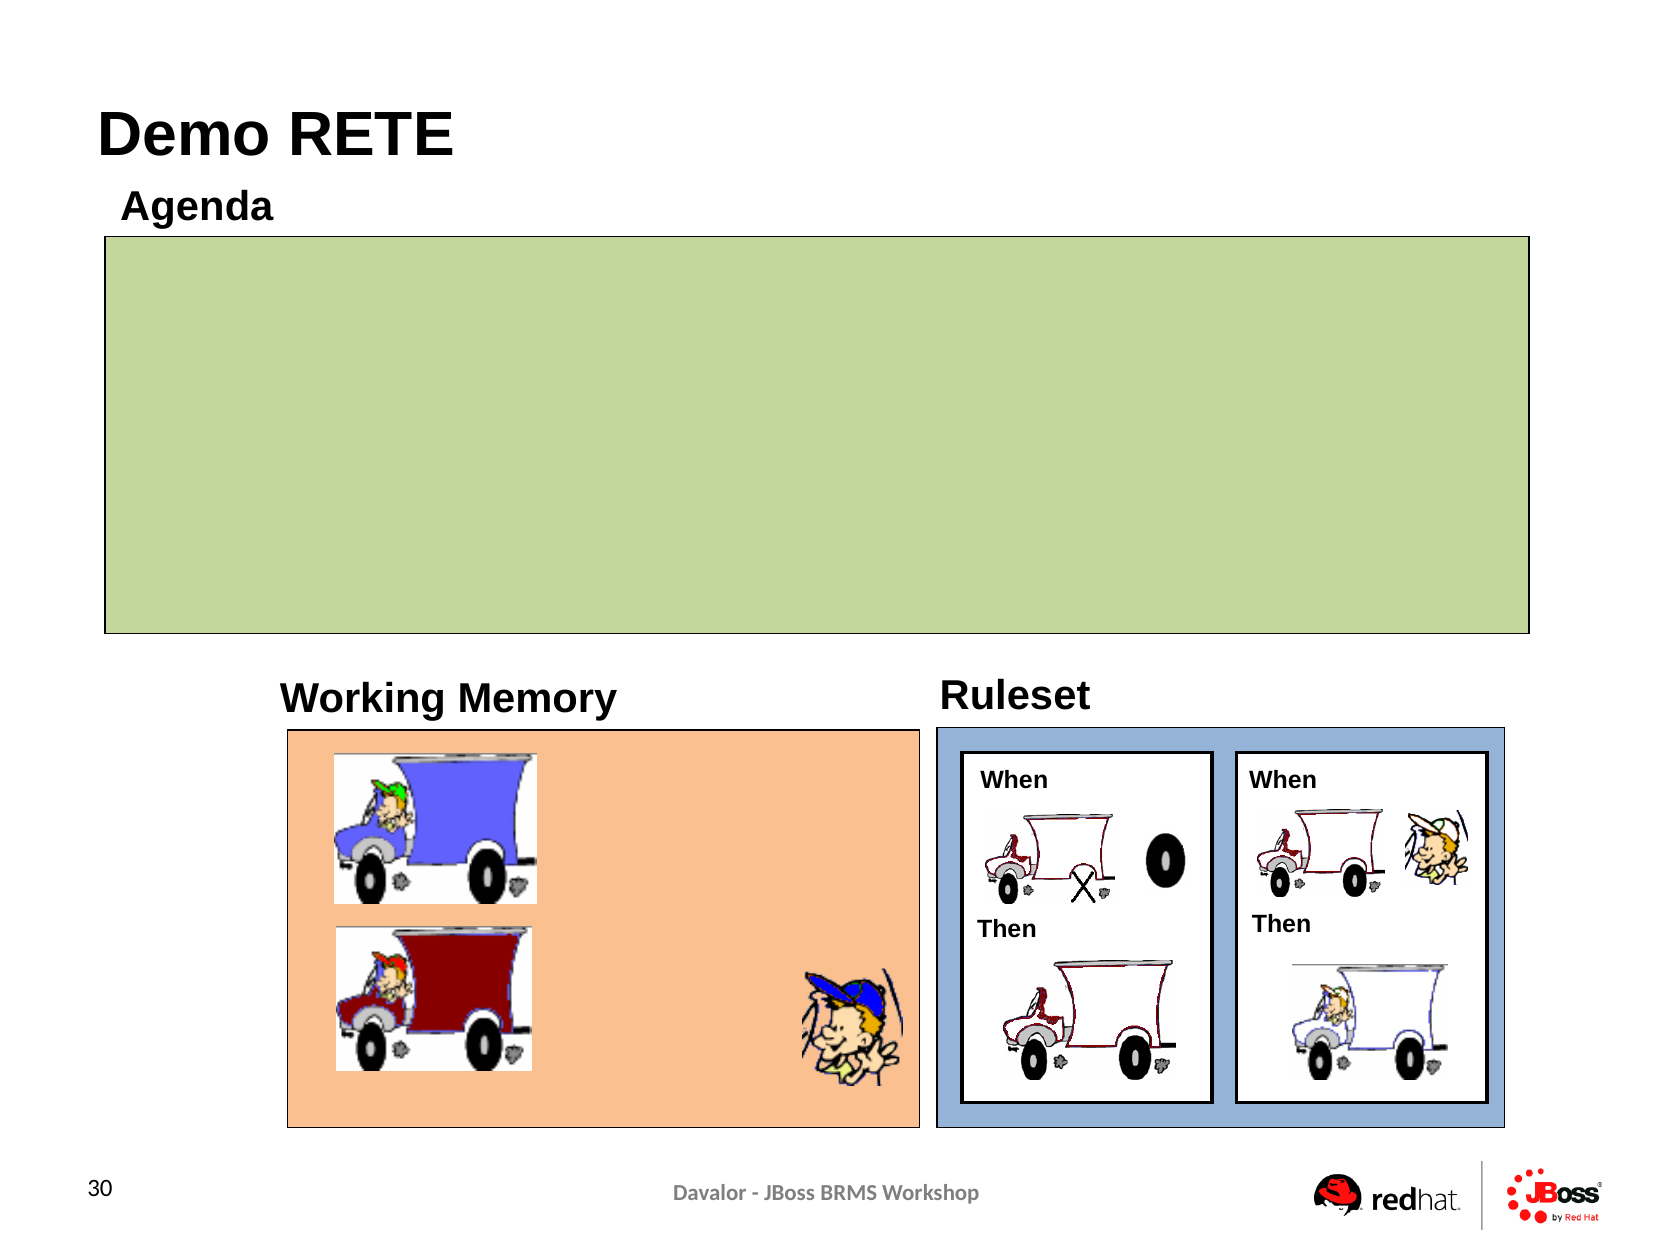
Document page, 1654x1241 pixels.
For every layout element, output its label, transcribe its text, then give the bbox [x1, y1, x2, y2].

text_box Working Memory [264, 668, 747, 734]
text_box [105, 236, 1529, 634]
picture [1144, 830, 1187, 890]
picture [1003, 960, 1176, 1080]
picture [1405, 810, 1468, 885]
picture [1257, 809, 1385, 897]
text_box Ruleset [924, 665, 1313, 731]
picture [334, 753, 537, 904]
text_box [287, 730, 919, 1128]
text_box Then [1236, 902, 1375, 948]
text_box Agenda [105, 176, 334, 242]
text_box When [965, 758, 1103, 804]
text_box [937, 728, 1504, 1128]
picture [1292, 964, 1448, 1080]
picture [1314, 1161, 1602, 1230]
text_box When [1234, 758, 1372, 804]
text_box Then [962, 907, 1100, 953]
picture [802, 967, 903, 1086]
picture [985, 814, 1115, 904]
title Demo RETE [82, 95, 1571, 226]
picture [336, 926, 532, 1071]
